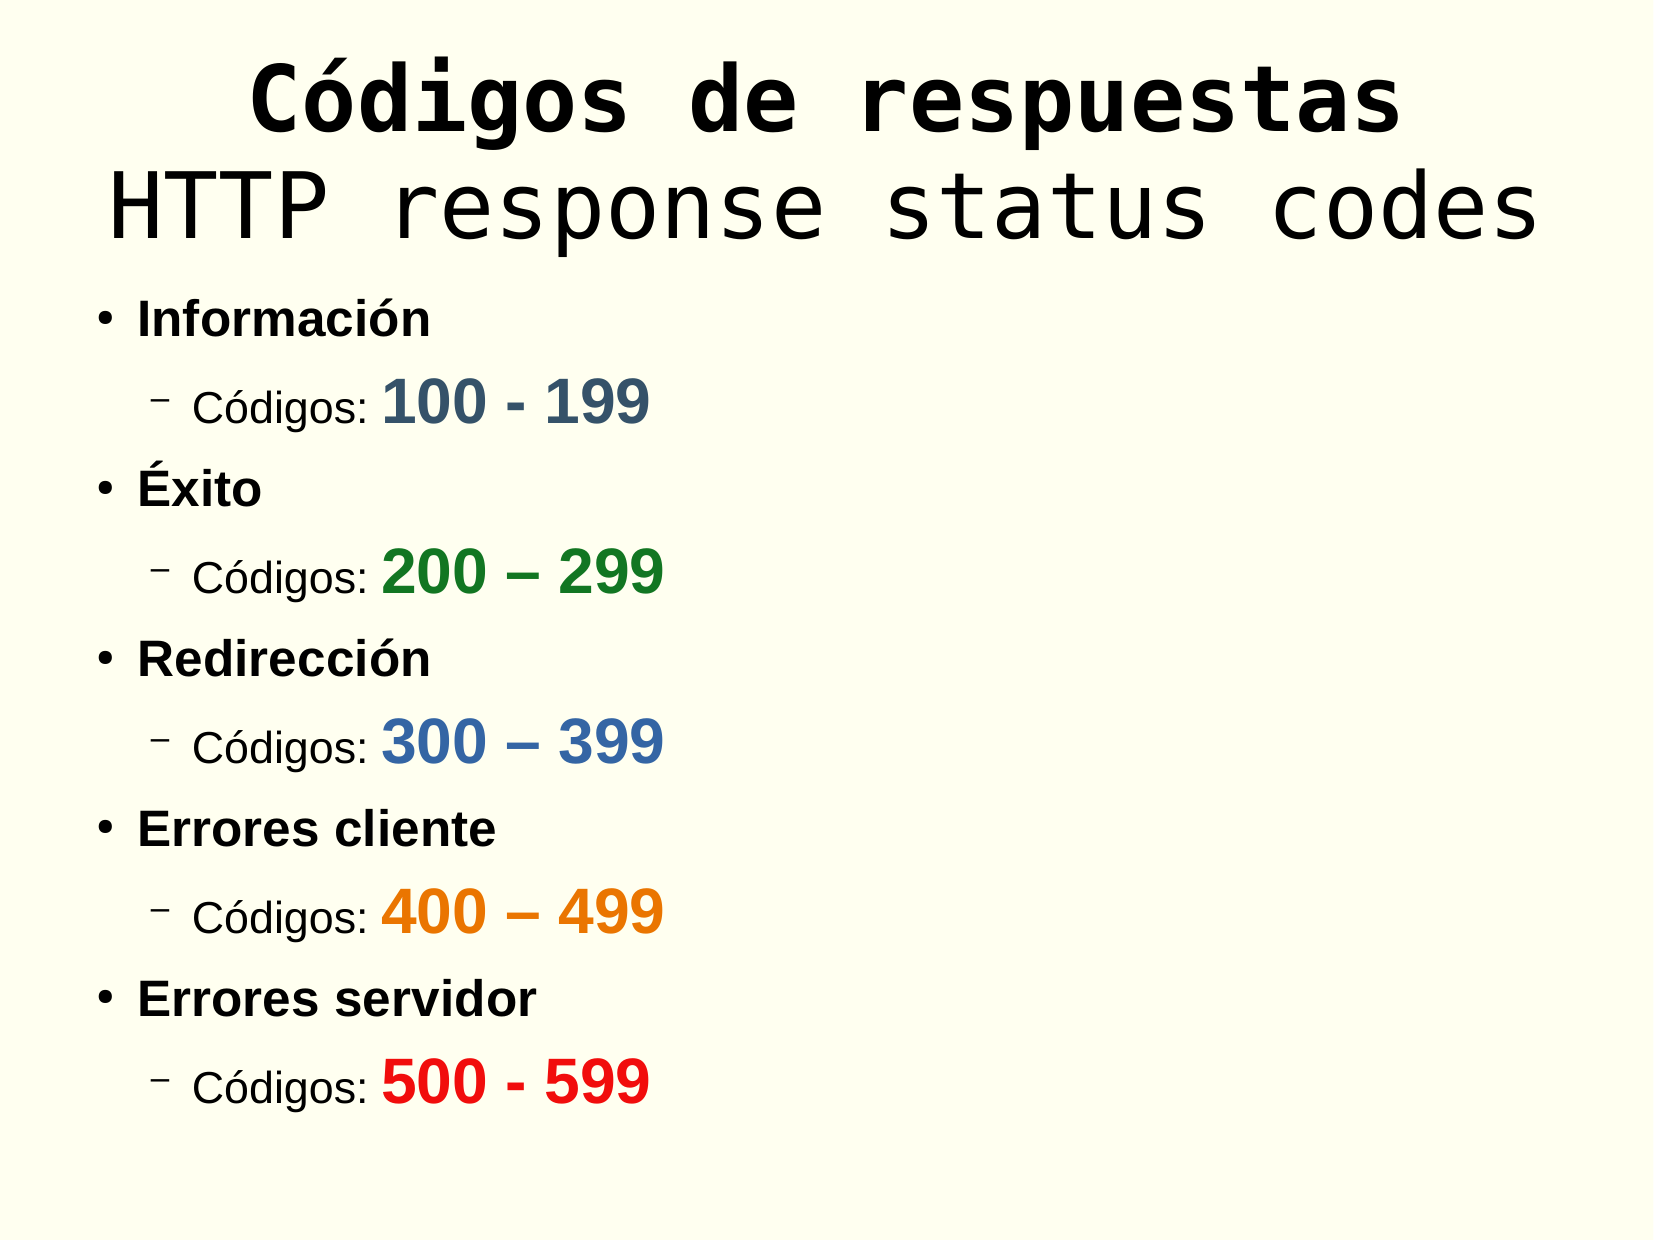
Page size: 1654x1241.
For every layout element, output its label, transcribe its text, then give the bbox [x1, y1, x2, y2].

list Información Códigos: 100 - 199 Éxito Códigos: 200 – 299 Redirección Códigos: 300 – 399 Errores cliente Códigos: 400 – 499 Errores servidor Códigos: 500 - 599 [82, 290, 1571, 1123]
title Códigos de respuestas HTTP response status codes [82, 45, 1571, 261]
